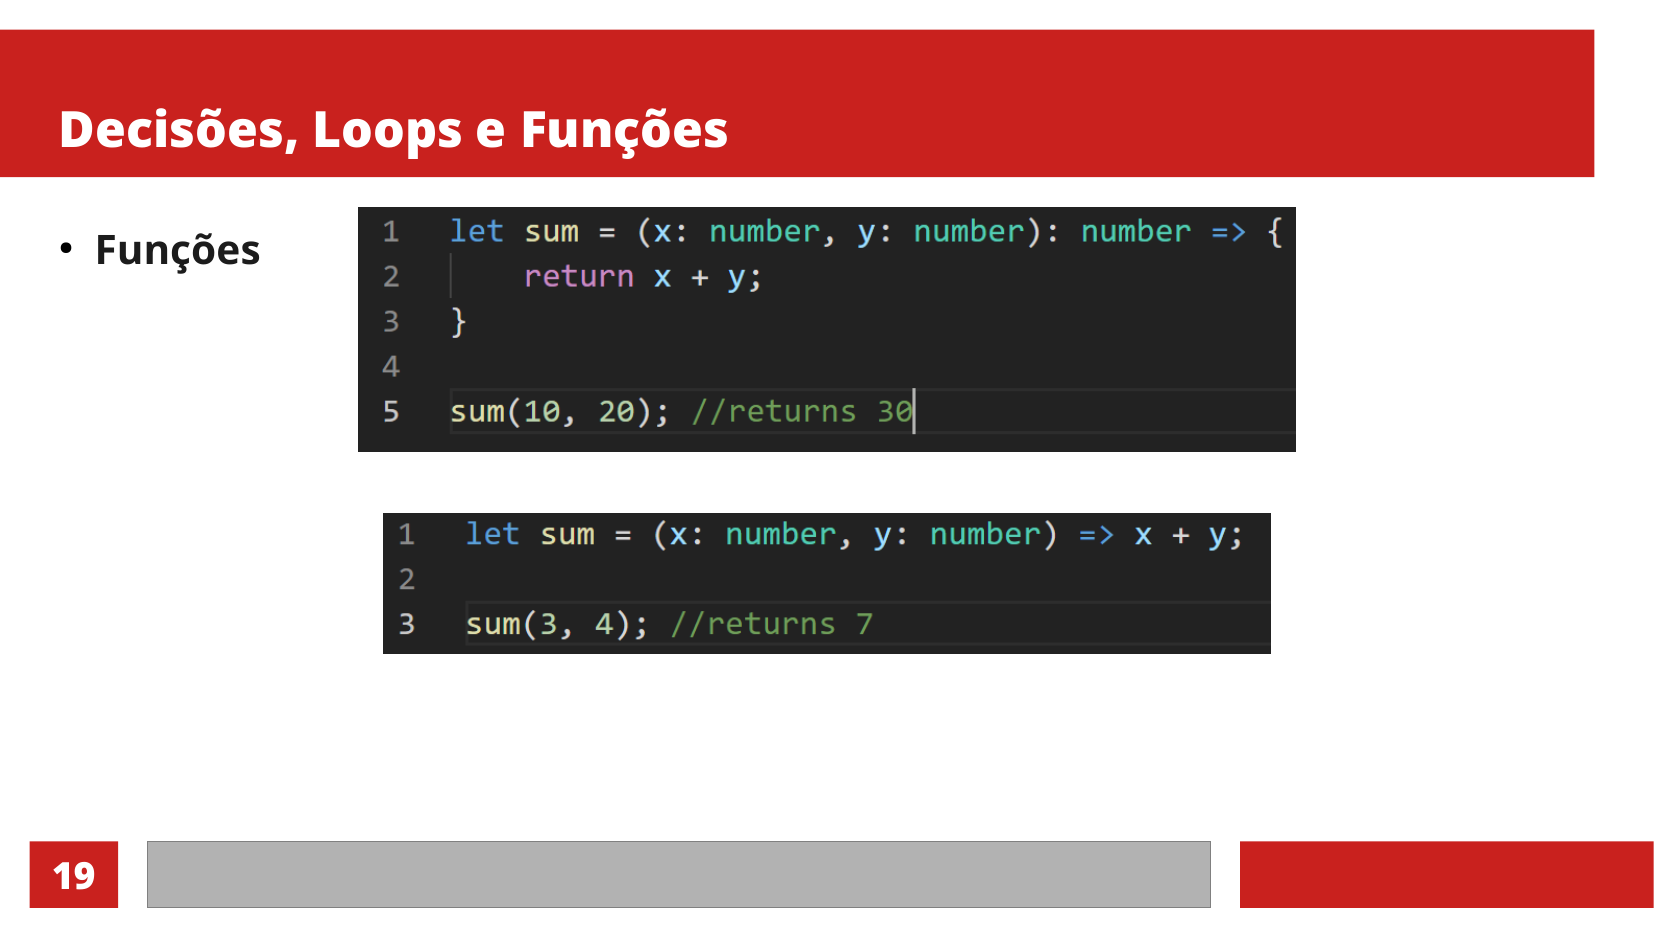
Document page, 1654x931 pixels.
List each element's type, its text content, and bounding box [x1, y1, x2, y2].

list Funções [59, 221, 1565, 798]
title Decisões, Loops e Funções [59, 44, 1595, 163]
picture [358, 207, 1296, 452]
picture [383, 513, 1271, 654]
